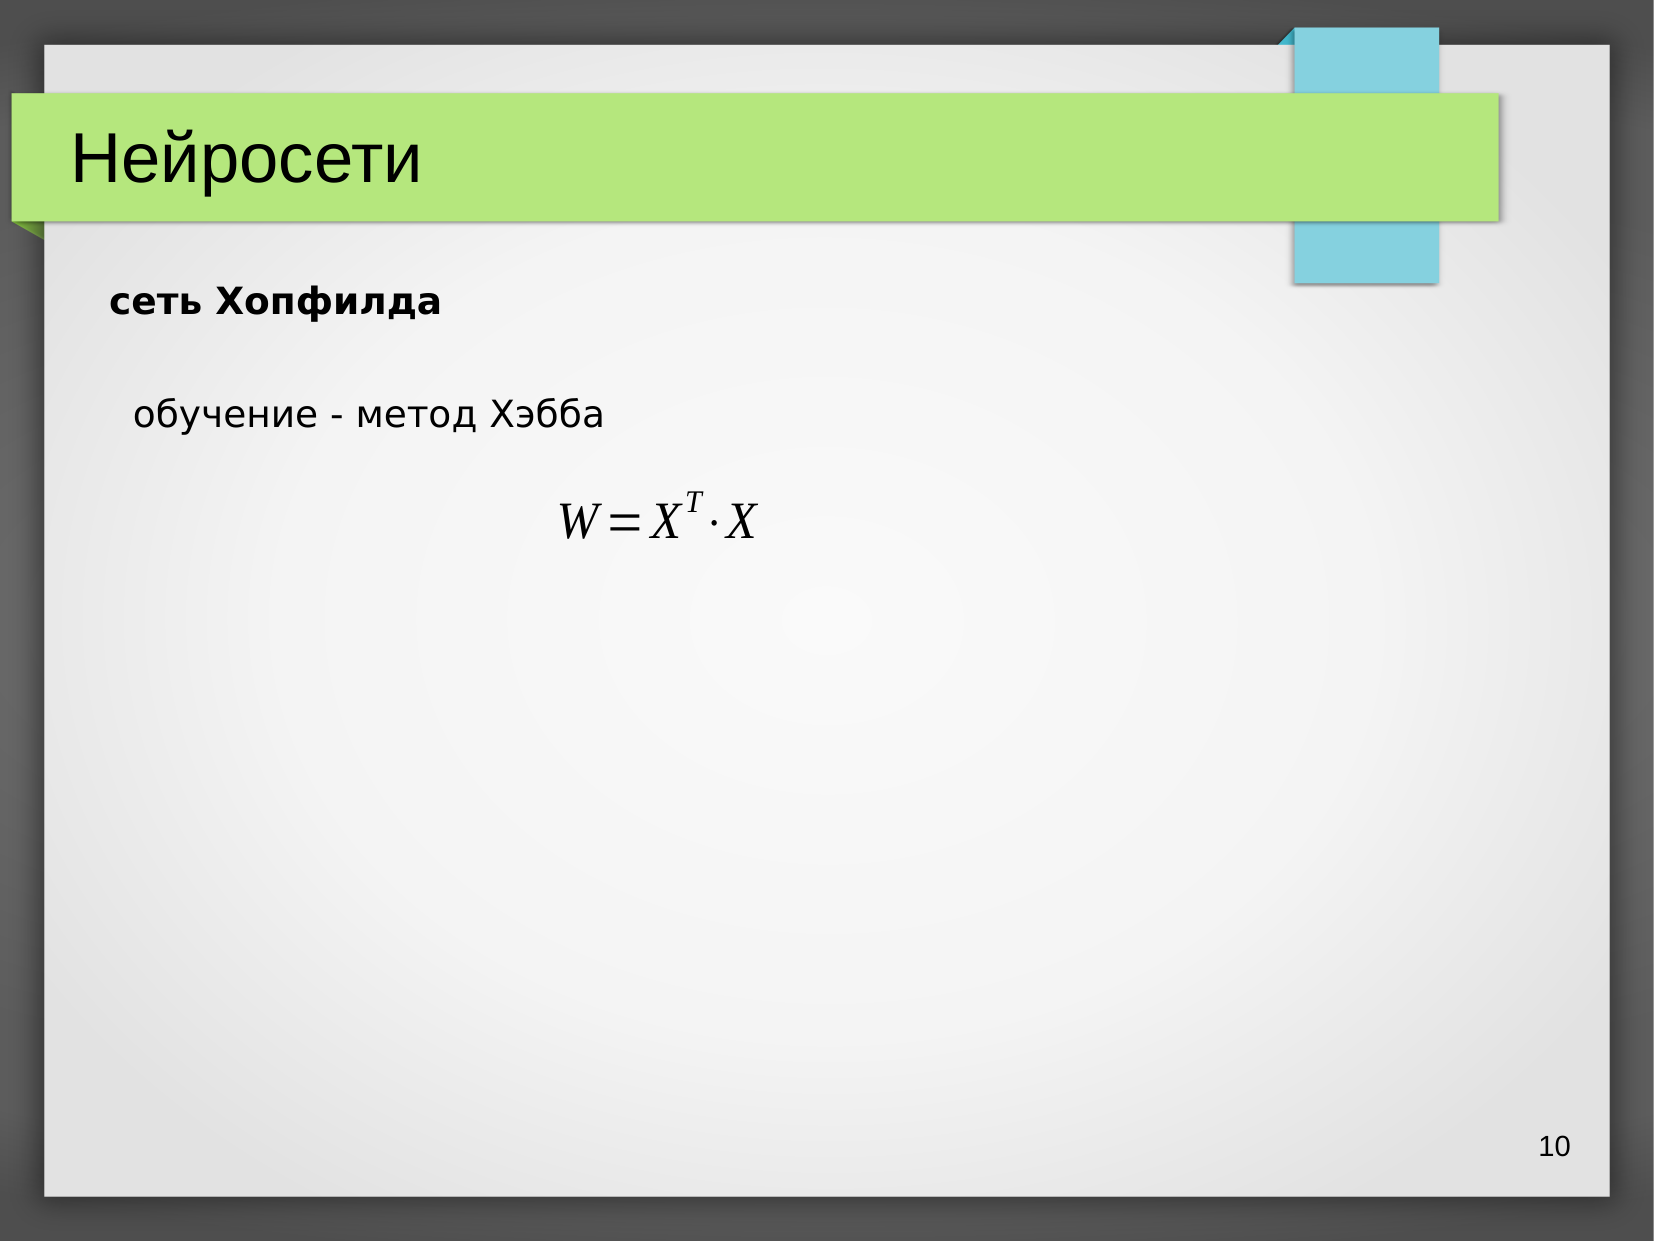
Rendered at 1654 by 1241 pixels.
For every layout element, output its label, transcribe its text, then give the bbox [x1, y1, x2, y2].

text_box обучение - метод Хэбба [118, 385, 780, 488]
text_box сеть Хопфилда [94, 272, 532, 331]
chart [550, 490, 768, 556]
title Нейросети [70, 118, 1205, 199]
picture [0, 0, 1654, 1241]
